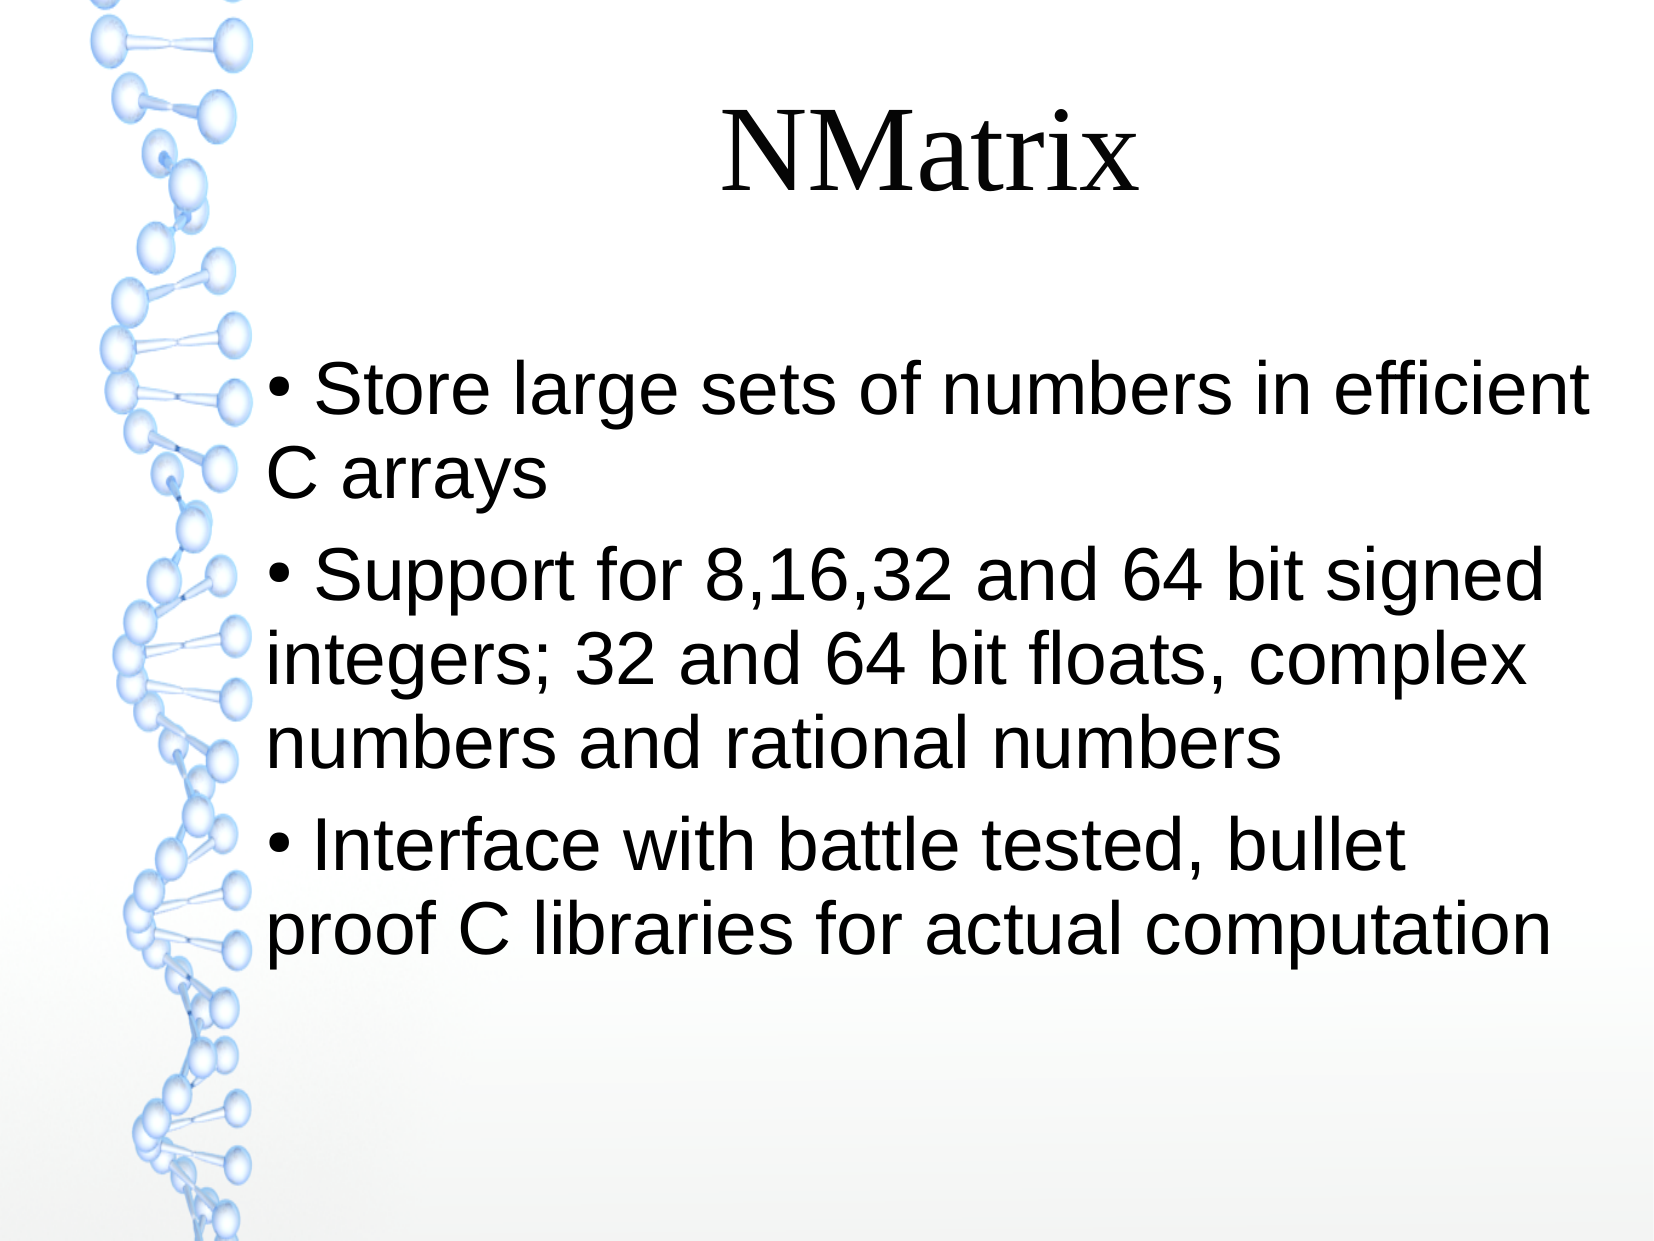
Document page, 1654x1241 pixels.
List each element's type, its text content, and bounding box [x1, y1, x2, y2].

picture [0, 0, 1654, 1241]
title NMatrix [265, 47, 1595, 252]
subtitle Store large sets of numbers in efficient C arrays Support for 8,16,32 and 64 bit signed integers; 32 and 64 bit floats, complex numbers and rational numbers Interface with battle tested, bullet proof C libraries for actual computation [265, 257, 1595, 1061]
